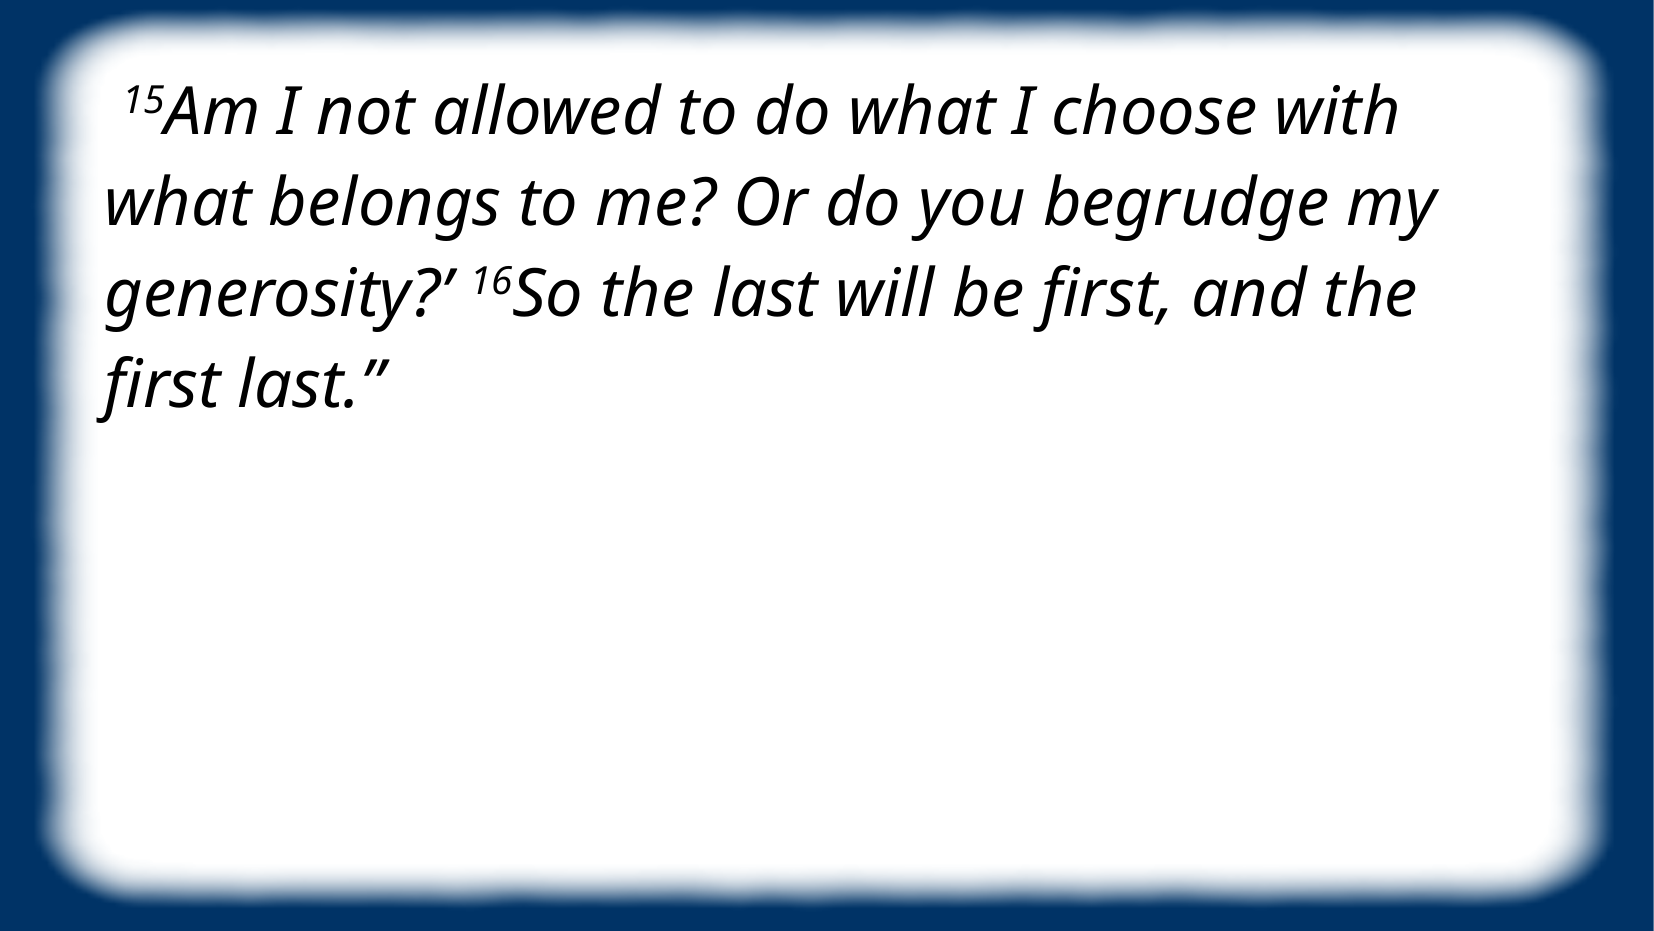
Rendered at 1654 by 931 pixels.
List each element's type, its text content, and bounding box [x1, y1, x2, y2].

picture [0, 0, 1654, 931]
text_box 15Am I not allowed to do what I choose with what belongs to me? Or do you begrudge my generosity?’ 16So the last will be first, and the first last.” [90, 56, 1561, 604]
